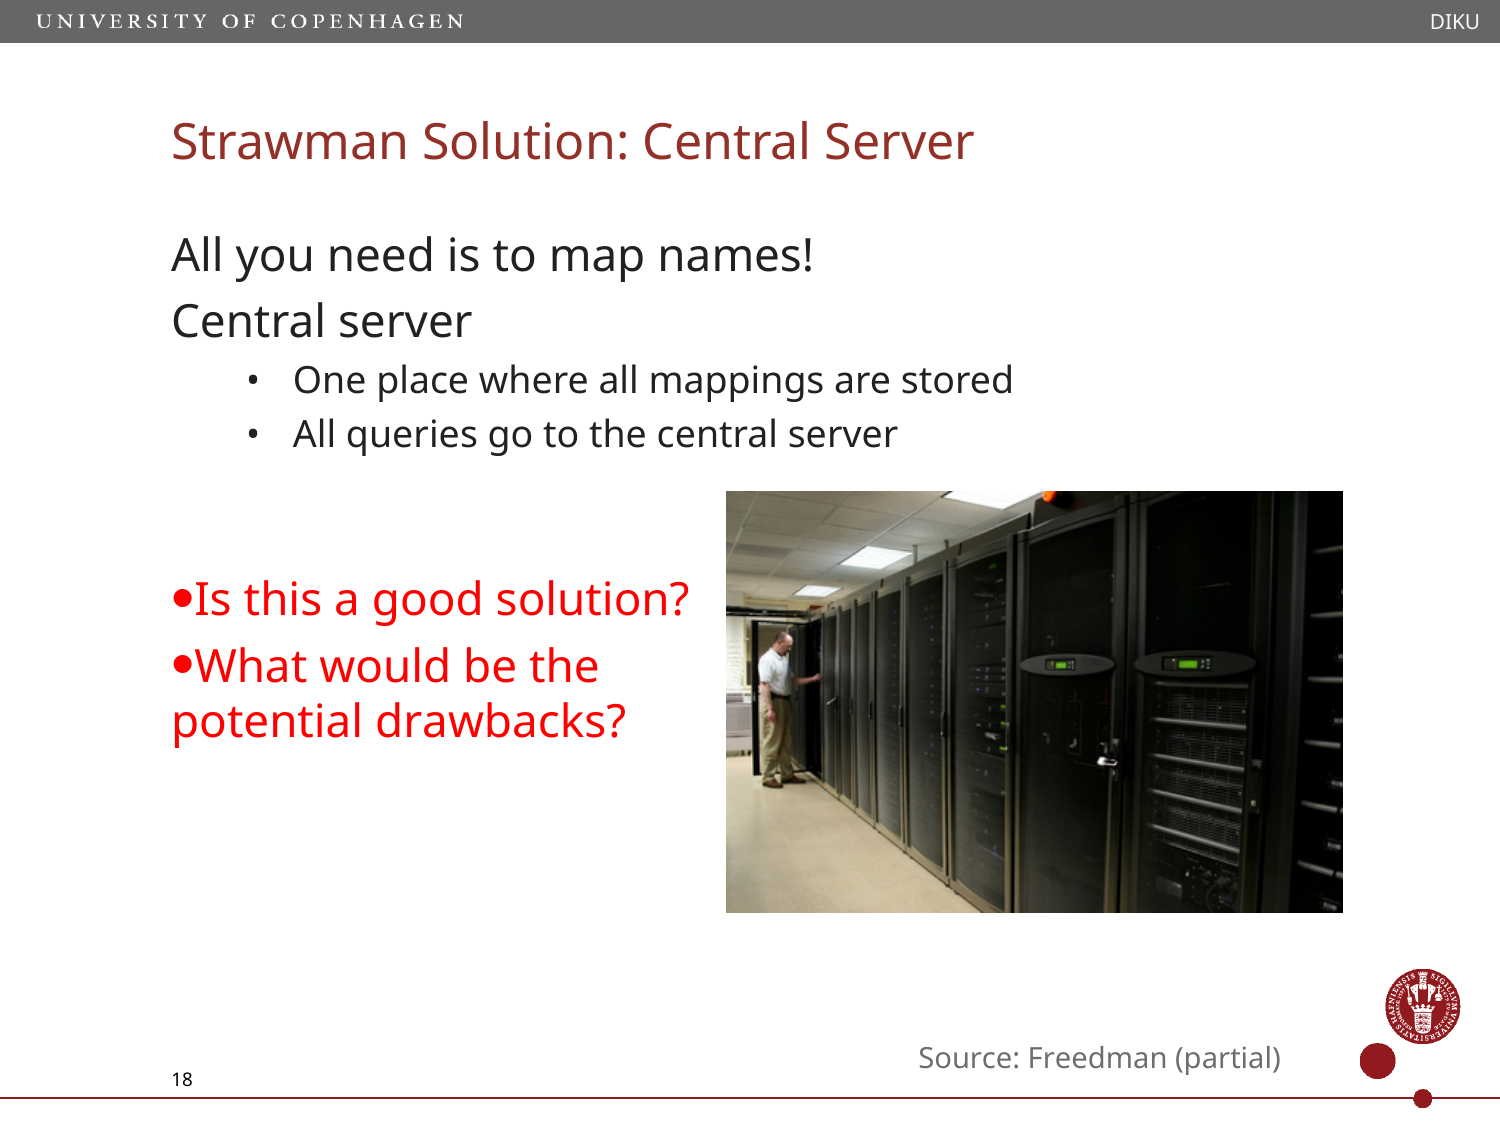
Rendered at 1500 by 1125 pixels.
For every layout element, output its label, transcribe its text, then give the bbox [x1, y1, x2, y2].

text_box Is this a good solution? What would be the potential drawbacks? [171, 503, 691, 894]
picture [0, 491, 1500, 1122]
text_box <number> [171, 1067, 522, 1092]
list All you need is to map names! Central server One place where all mappings are stored All queries go to the central server [171, 225, 1329, 900]
text_box DIKU [469, 0, 1495, 43]
title Strawman Solution: Central Server [171, 75, 1329, 171]
text_box Source: Freedman (partial) [903, 1031, 1341, 1083]
